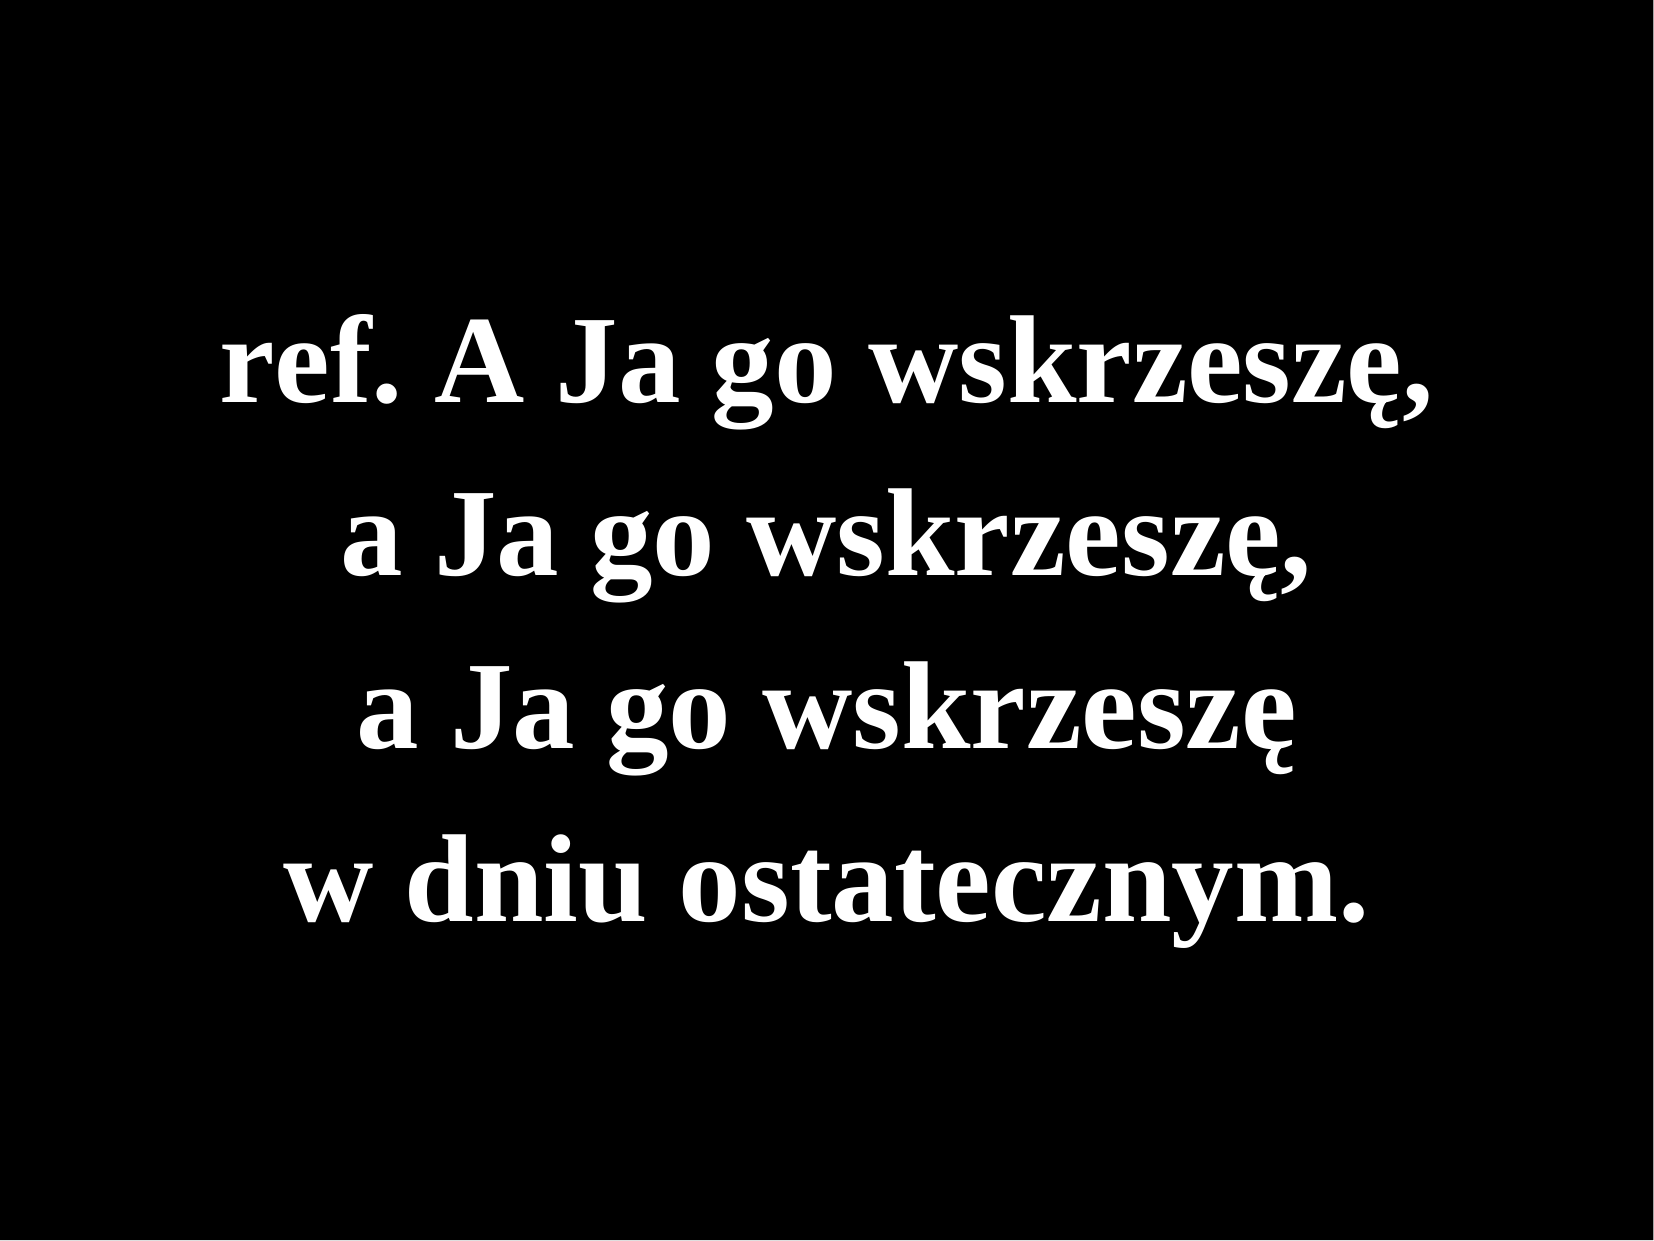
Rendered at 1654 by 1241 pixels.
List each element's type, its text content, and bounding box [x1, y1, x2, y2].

title ref. A Ja go wskrzeszę, ppp a Ja go wskrzeszę, ppp a Ja go wskrzeszę ppp w dniu ostatecznym. [0, 0, 1654, 1241]
